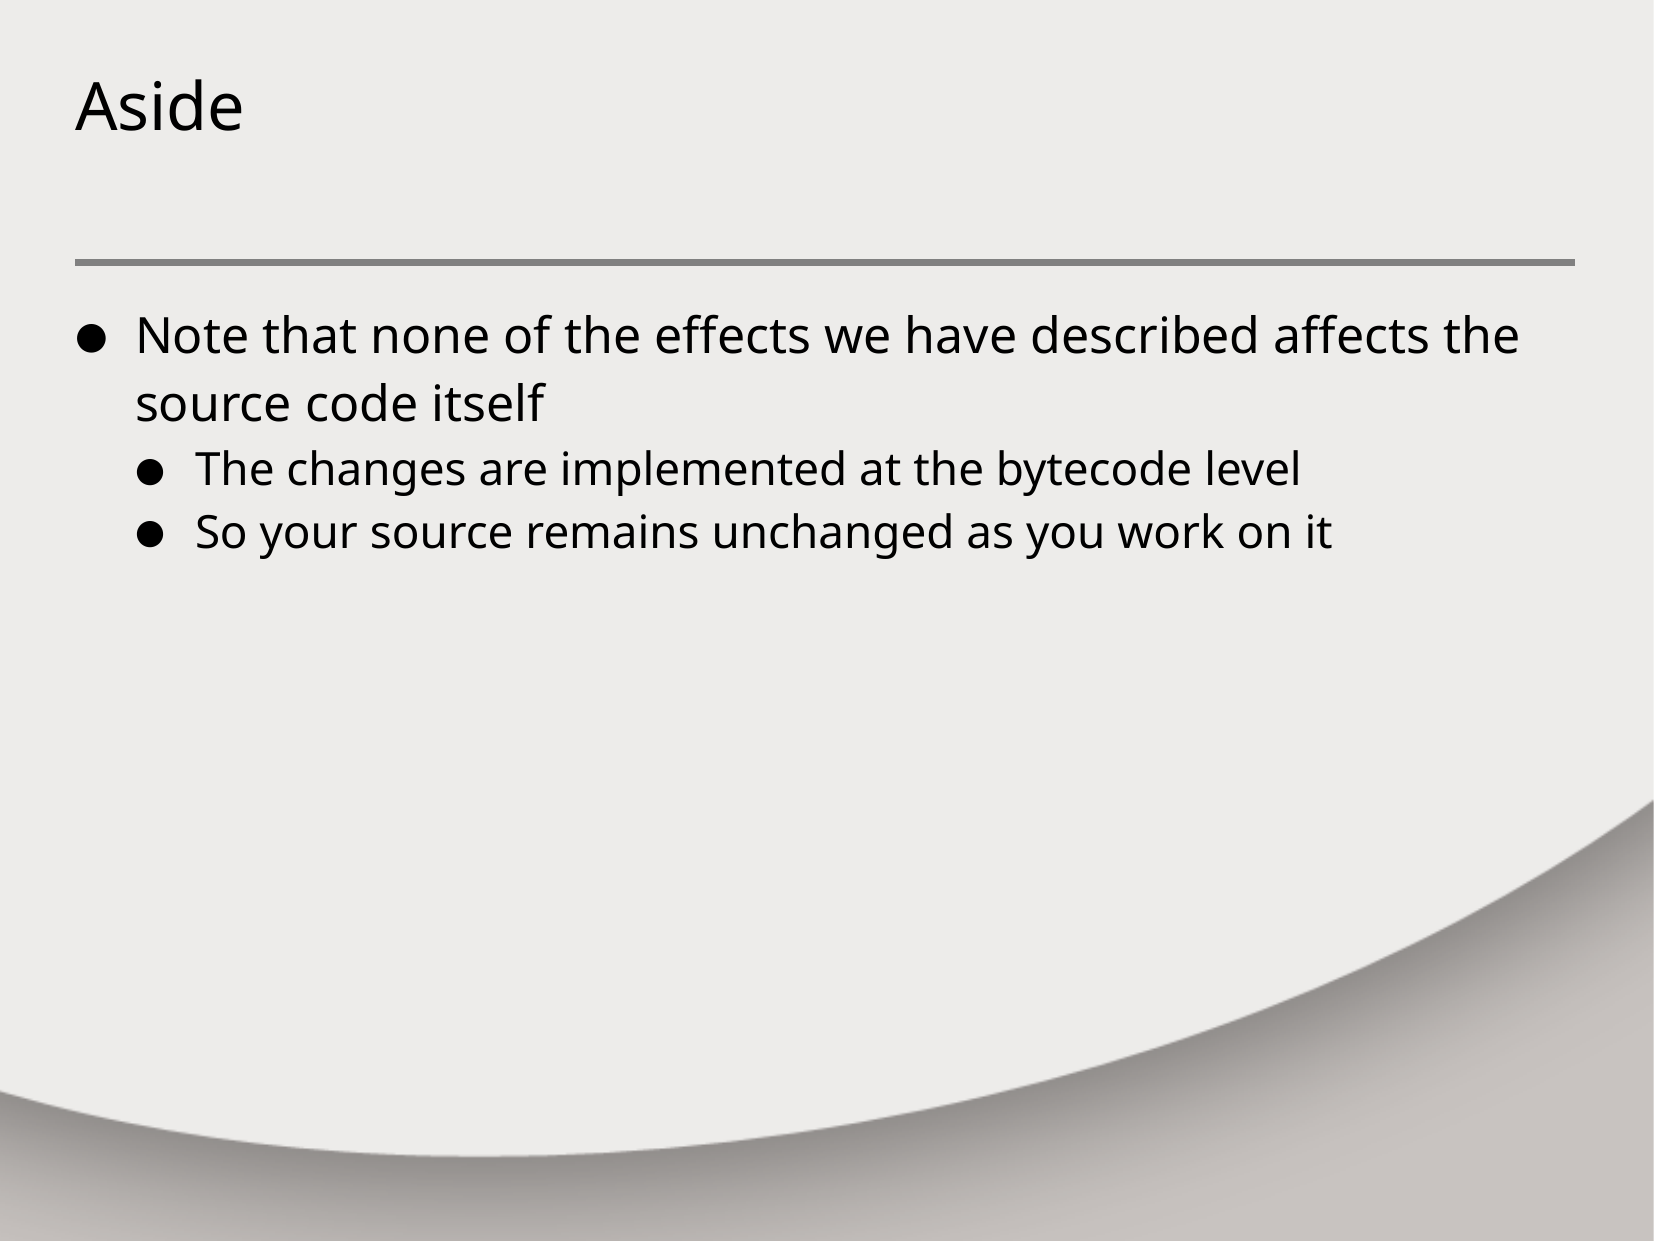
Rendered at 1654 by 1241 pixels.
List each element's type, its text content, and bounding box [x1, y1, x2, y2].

picture [0, 0, 1654, 1241]
list Note that none of the effects we have described affects the source code itself The changes are implemented at the bytecode level So your source remains unchanged as you work on it [75, 300, 1576, 1163]
title Aside [75, 75, 1576, 226]
